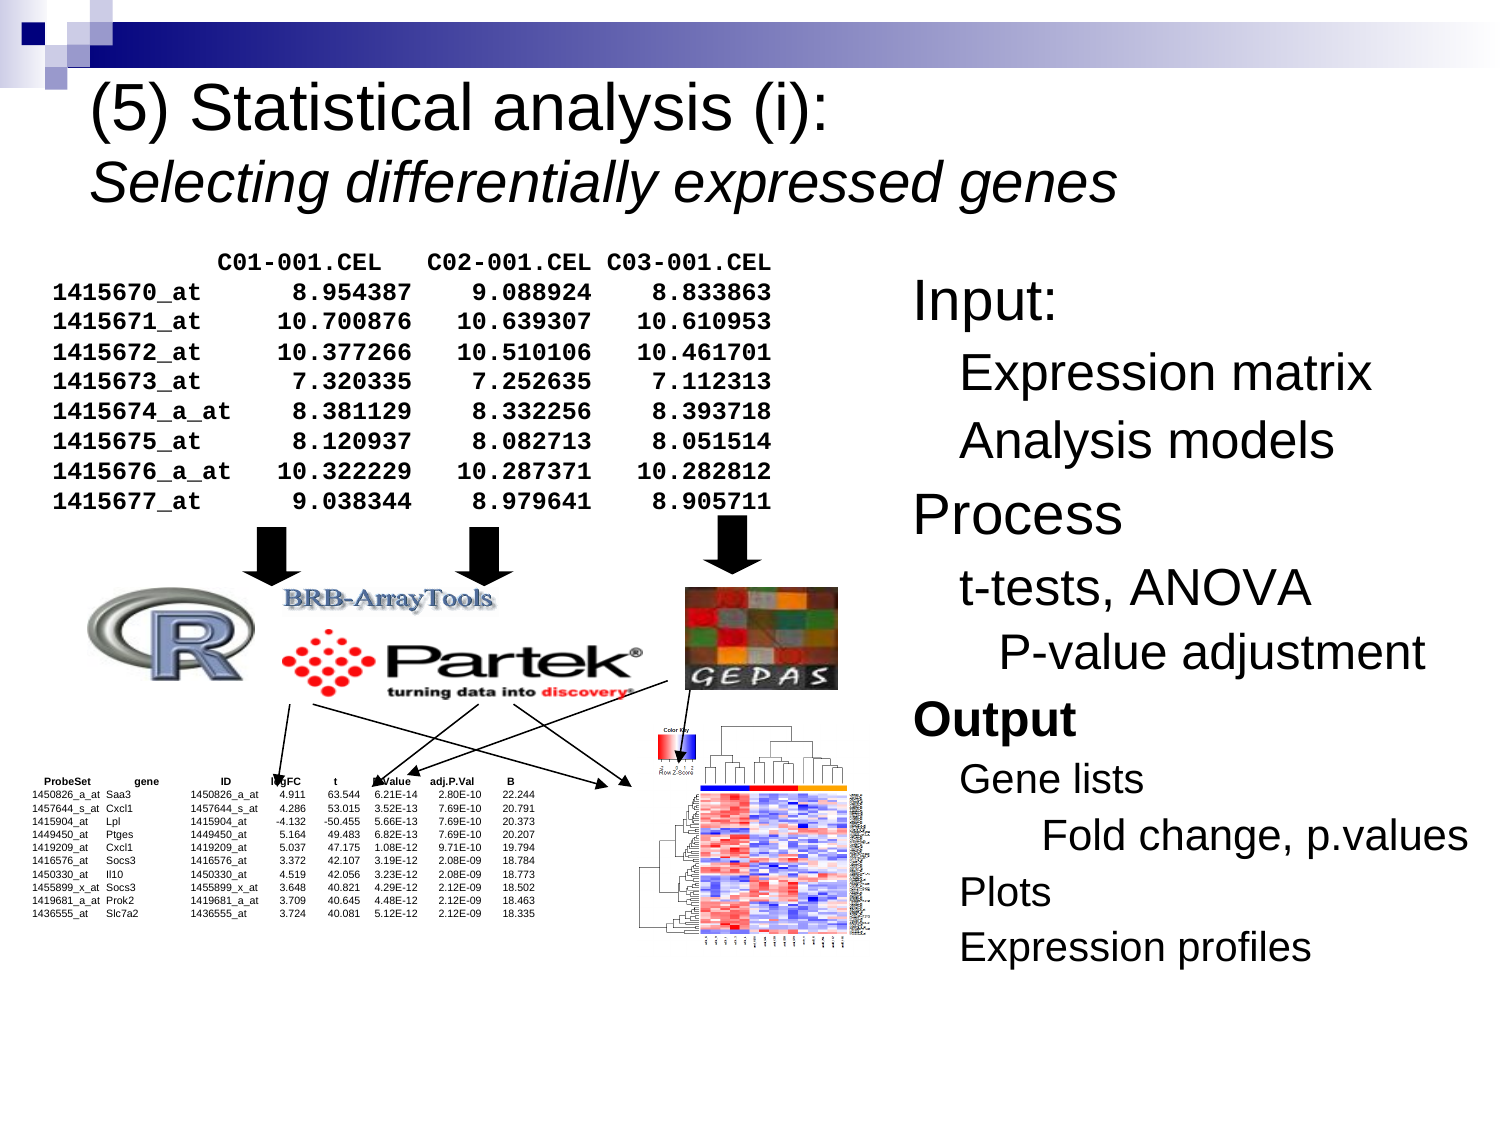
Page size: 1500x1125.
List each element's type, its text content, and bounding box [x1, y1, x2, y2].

picture [637, 724, 870, 958]
picture [685, 587, 838, 690]
picture [282, 587, 499, 618]
chart [29, 774, 538, 922]
text_box [454, 527, 514, 587]
text_box [242, 527, 302, 587]
text_box C01-001.CEL C02-001.CEL C03-001.CEL 1415670_at 8.954387 9.088924 8.833863 1415671_at 10.700876 10.639307 10.610953 1415672_at 10.377266 10.510106 10.461701 1415673_at 7.320335 7.252635 7.112313 1415674_a_at 8.381129 8.332256 8.393718 1415675_at 8.120937 8.082713 8.051514 1415676_a_at 10.322229 10.287371 10.282812 1415677_at 9.038344 8.979641 8.905711 [37, 237, 794, 523]
title (5) Statistical analysis (i): Selecting differentially expressed genes [74, 28, 1476, 250]
text_box [702, 515, 762, 575]
picture [87, 587, 255, 681]
list Input: Expression matrix Analysis models Process t-tests, ANOVA P-value adjustment Output Gene lists Fold change, p.values Plots Expression profiles [879, 262, 1500, 1004]
picture [282, 629, 643, 700]
